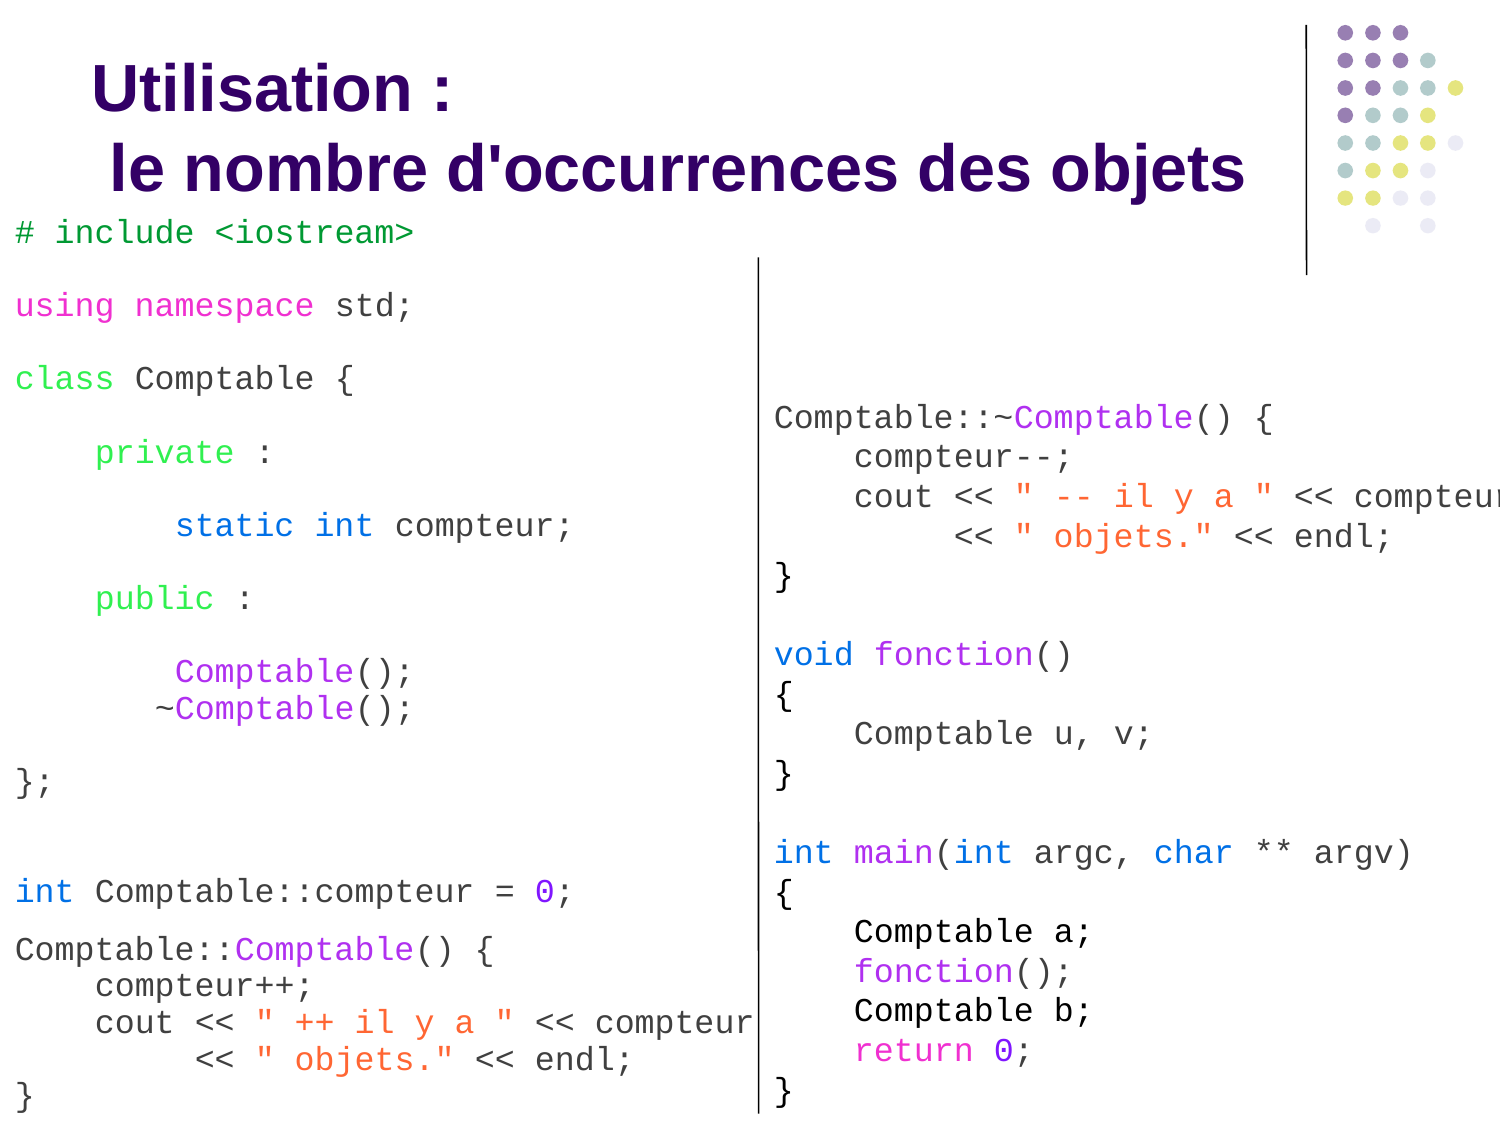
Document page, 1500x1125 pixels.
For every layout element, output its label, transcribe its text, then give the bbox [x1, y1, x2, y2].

list # include <iostream> using namespace std; class Comptable { private : static int compteur; public : Comptable(); ~Comptable(); }; int Comptable::compteur = 0; Comptable::Comptable() { compteur++; cout << " ++ il y a " << compteur << " objets." << endl; } [0, 221, 780, 1125]
list Comptable::~Comptable() { compteur--; cout << " -- il y a " << compteur << " objets." << endl; } void fonction() { Comptable u, v; } int main(int argc, char ** argv) { Comptable a; fonction(); Comptable b; return 0; } [756, 245, 1500, 1125]
title Utilisation : le nombre d'occurrences des objets [76, 0, 1312, 213]
